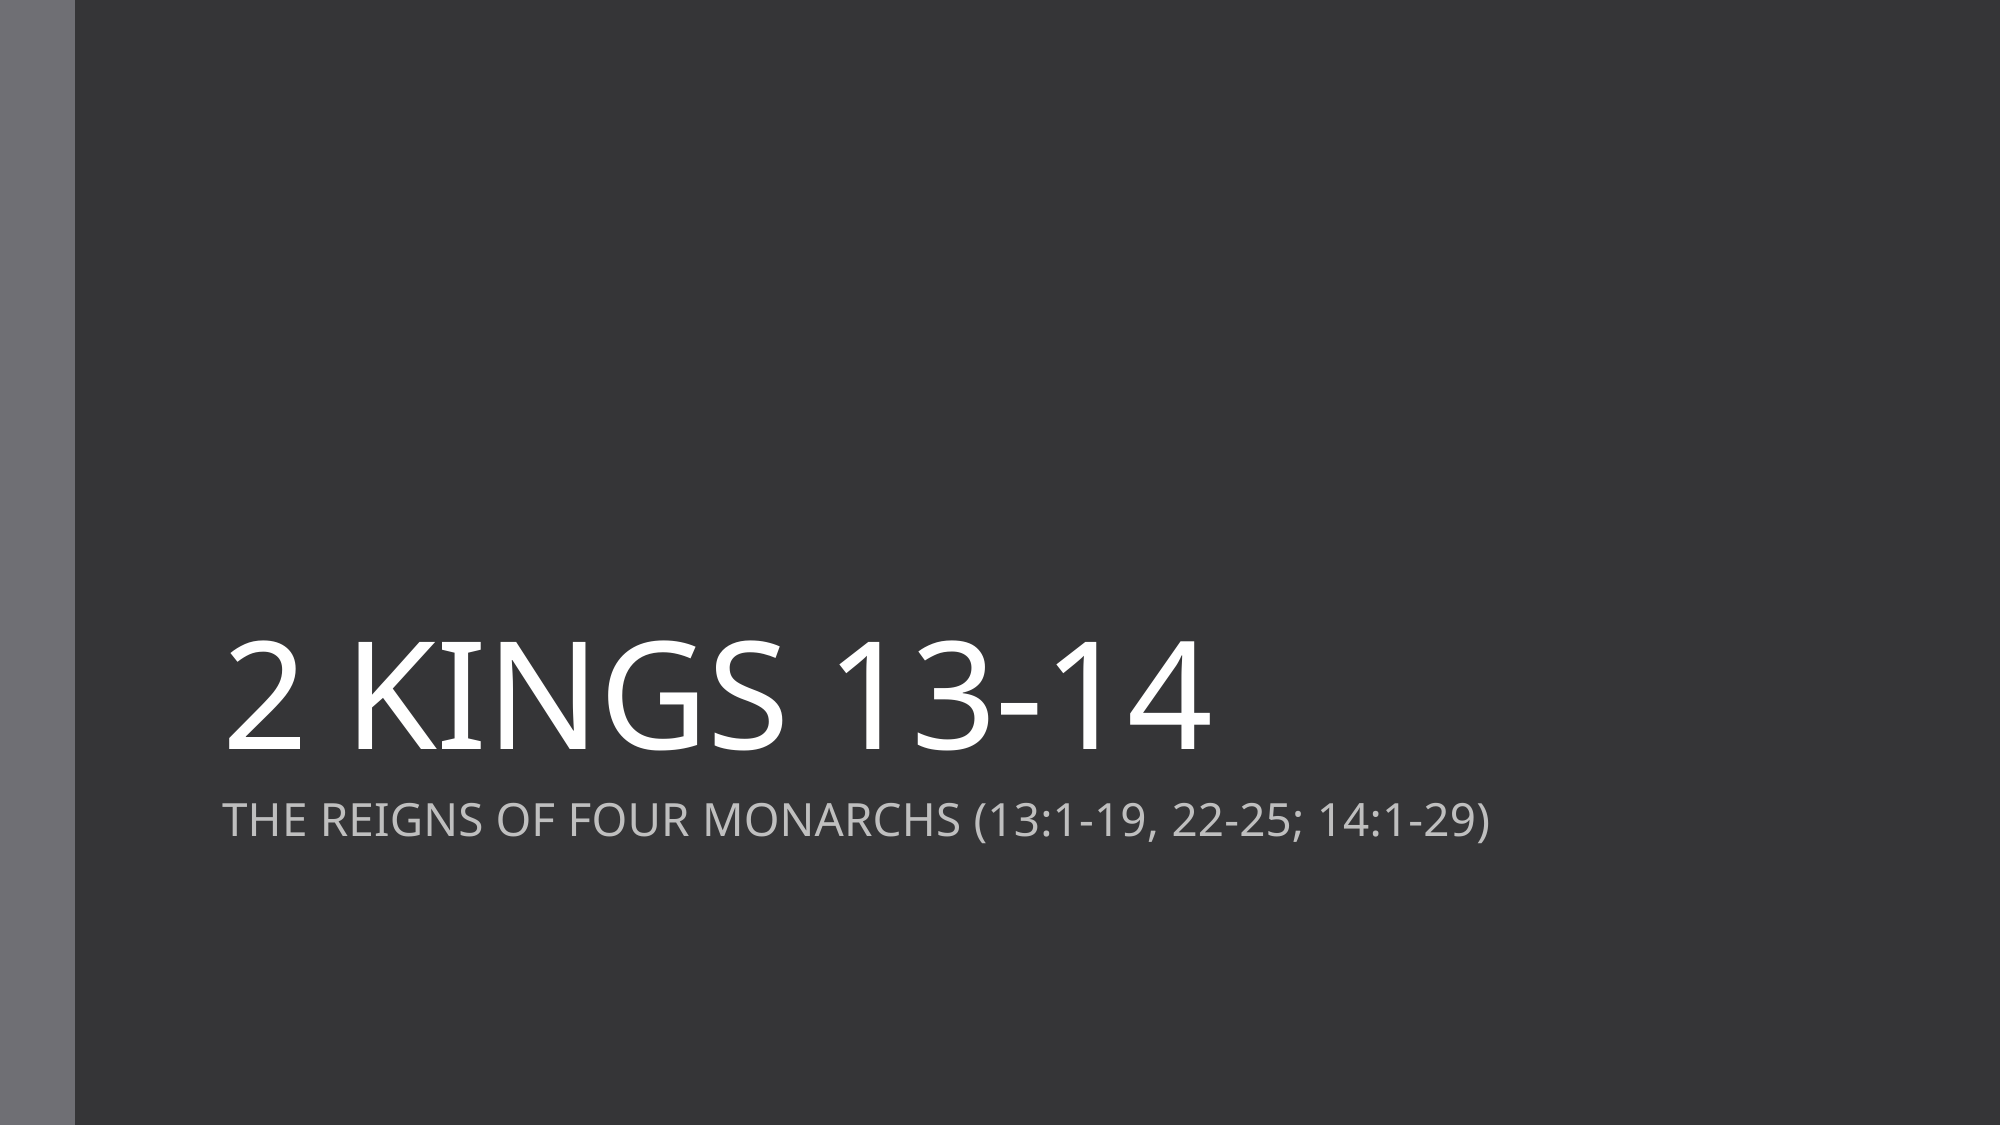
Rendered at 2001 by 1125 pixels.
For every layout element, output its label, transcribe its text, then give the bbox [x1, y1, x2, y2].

subtitle THE REIGNS OF FOUR MONARCHS (13:1-19, 22-25; 14:1-29) [206, 787, 1752, 1066]
title 2 KINGS 13-14 [206, 124, 1752, 787]
